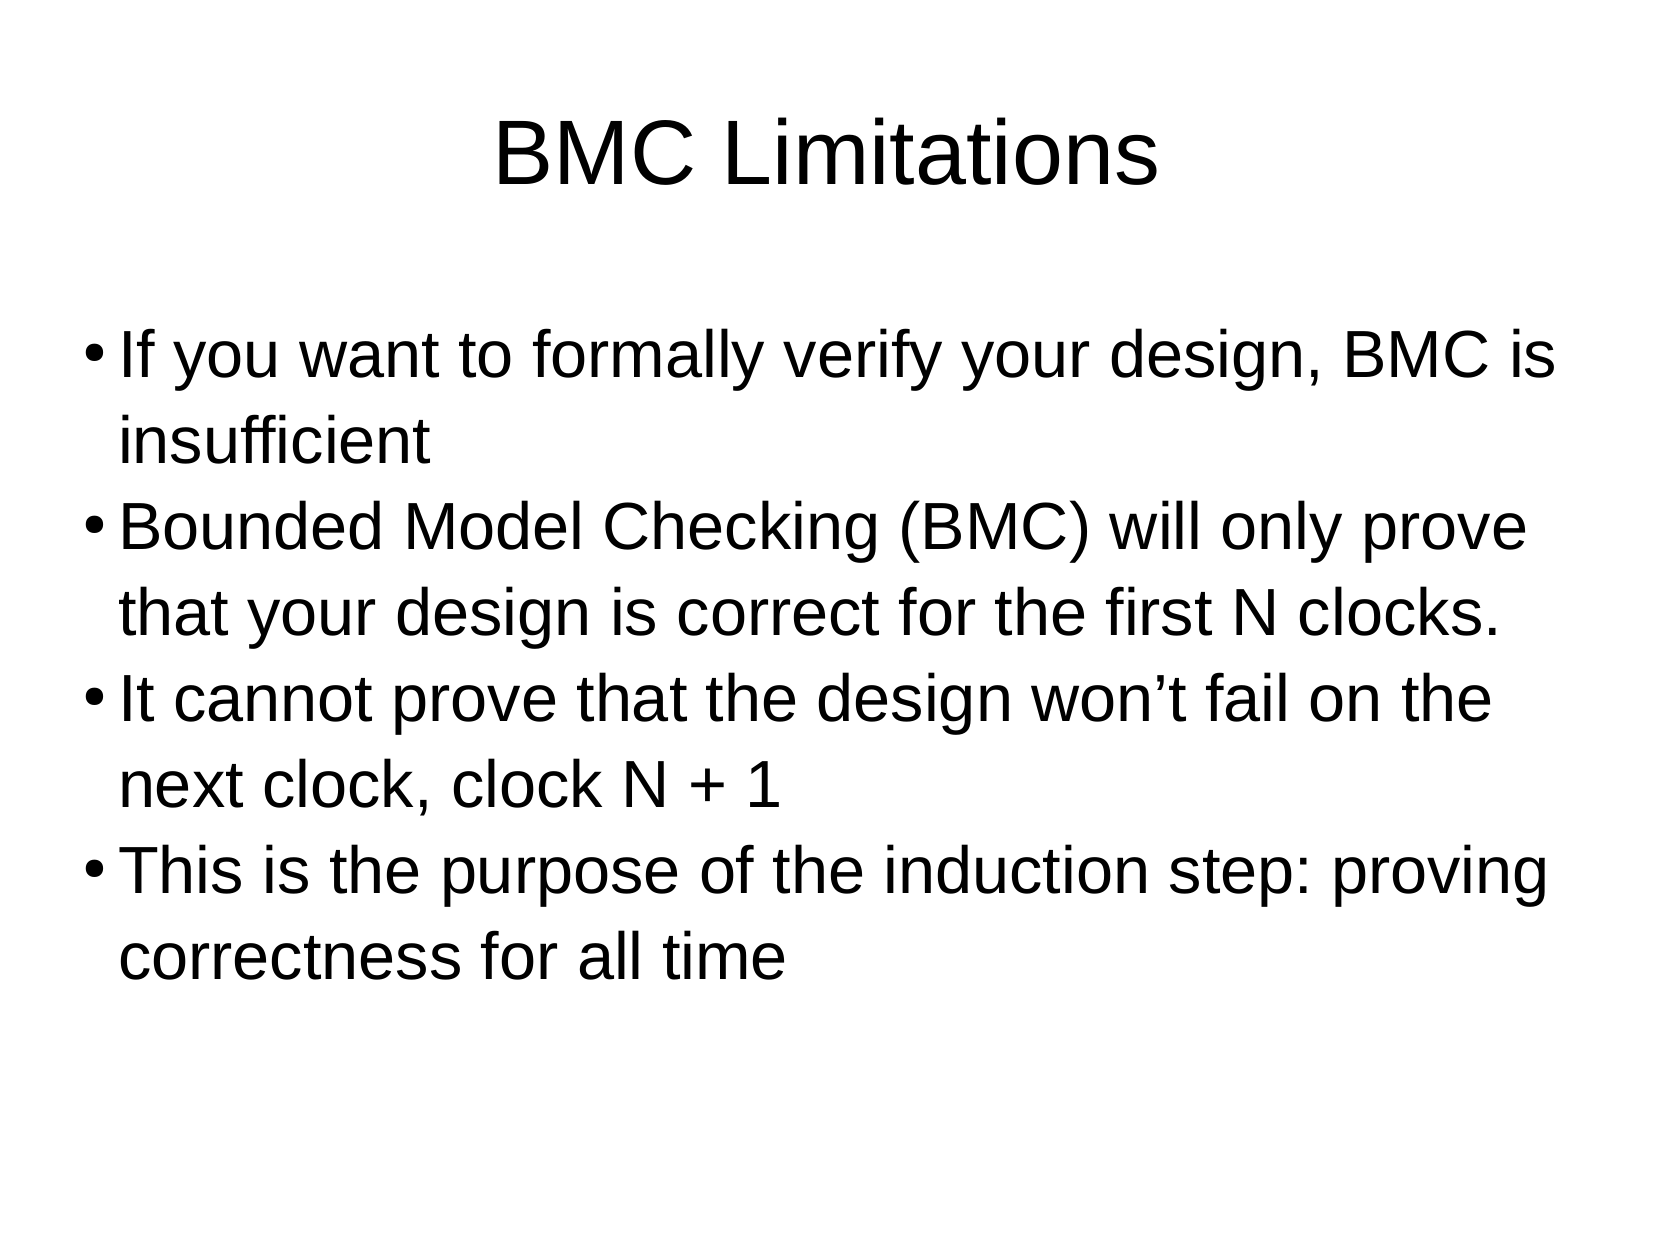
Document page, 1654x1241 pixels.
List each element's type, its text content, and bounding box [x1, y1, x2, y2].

subtitle If you want to formally verify your design, BMC is insufficient Bounded Model Checking (BMC) will only prove that your design is correct for the first N clocks. It cannot prove that the design won’t fail on the next clock, clock N + 1 This is the purpose of the induction step: proving correctness for all time [82, 290, 1571, 1010]
title BMC Limitations [82, 49, 1571, 257]
